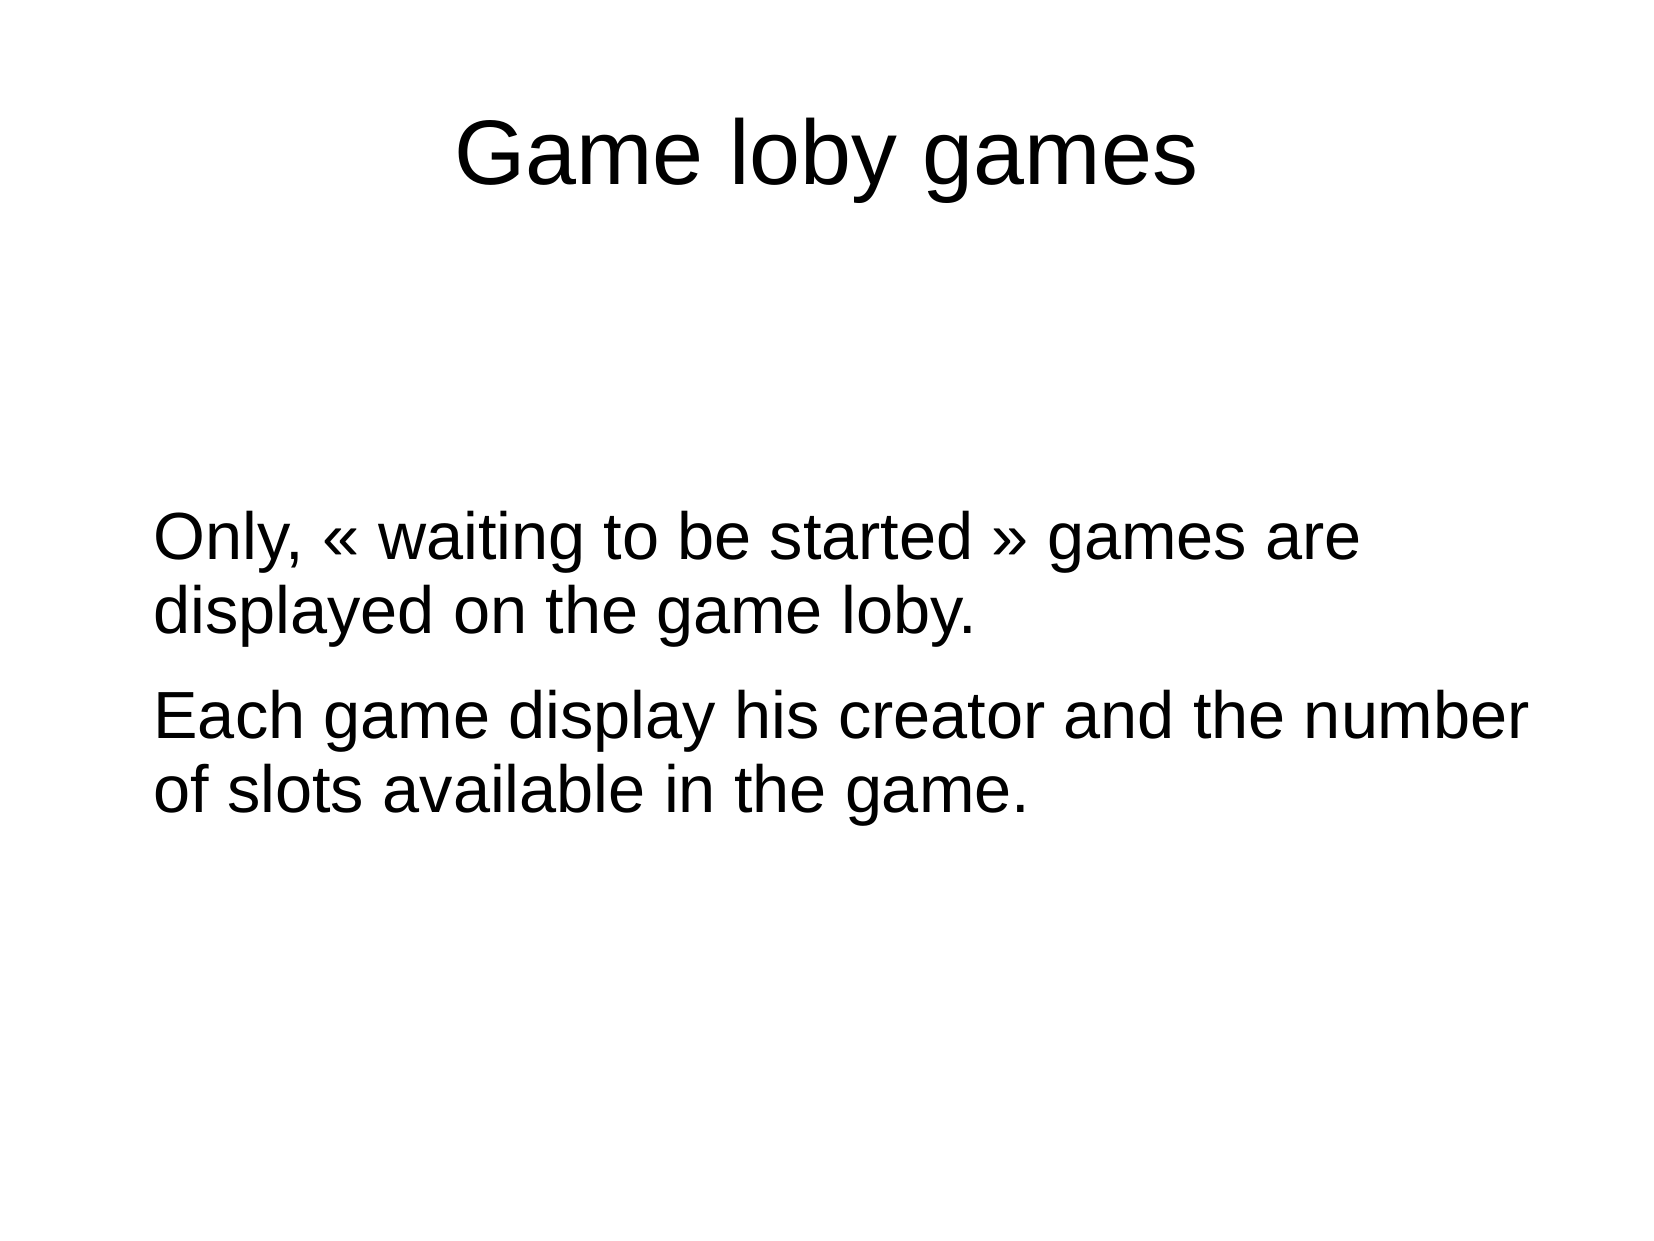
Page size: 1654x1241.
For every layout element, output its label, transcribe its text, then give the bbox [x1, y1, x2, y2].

list Only, « waiting to be started » games are displayed on the game loby. Each game display his creator and the number of slots available in the game. [82, 290, 1571, 1109]
title Game loby games [82, 49, 1571, 257]
